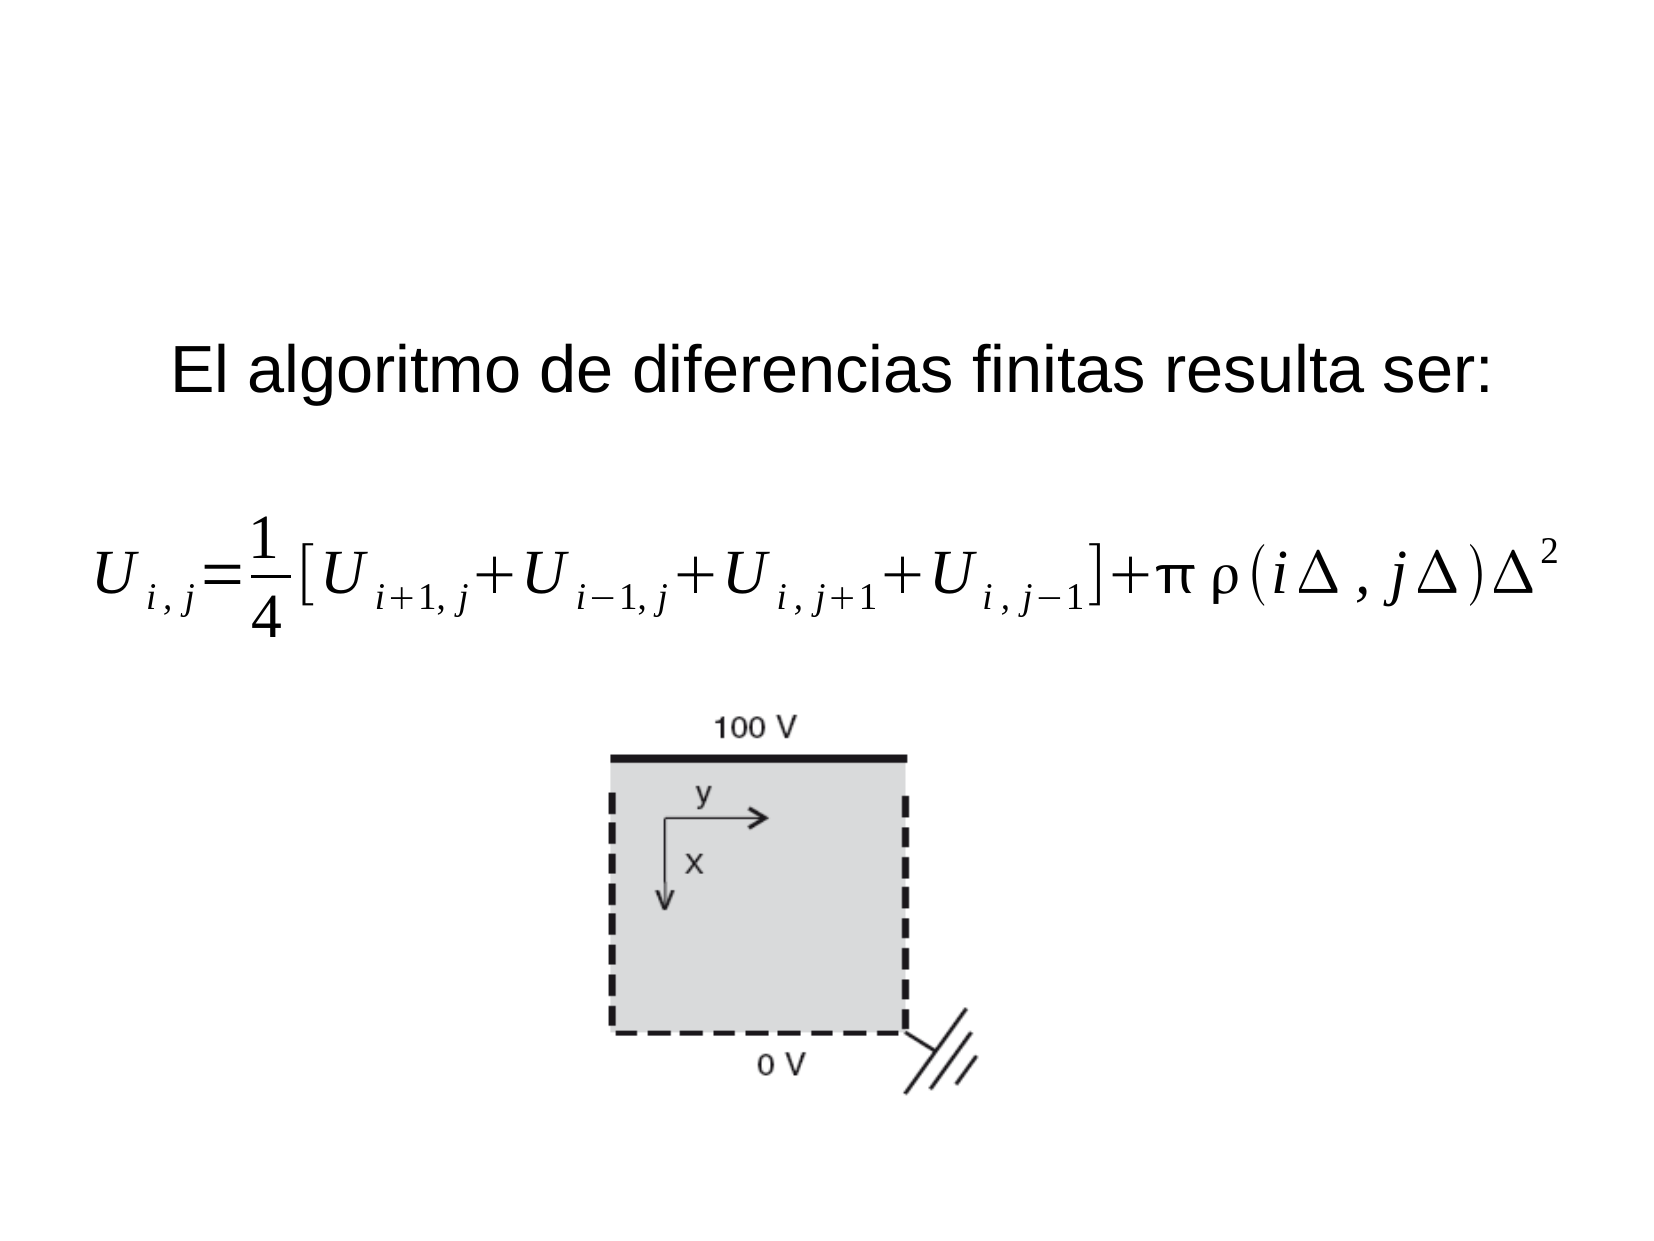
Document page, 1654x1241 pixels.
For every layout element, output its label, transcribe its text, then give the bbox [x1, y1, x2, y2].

subtitle El algoritmo de diferencias finitas resulta ser: [88, 295, 1577, 443]
picture [561, 697, 1025, 1123]
chart [85, 501, 1565, 651]
